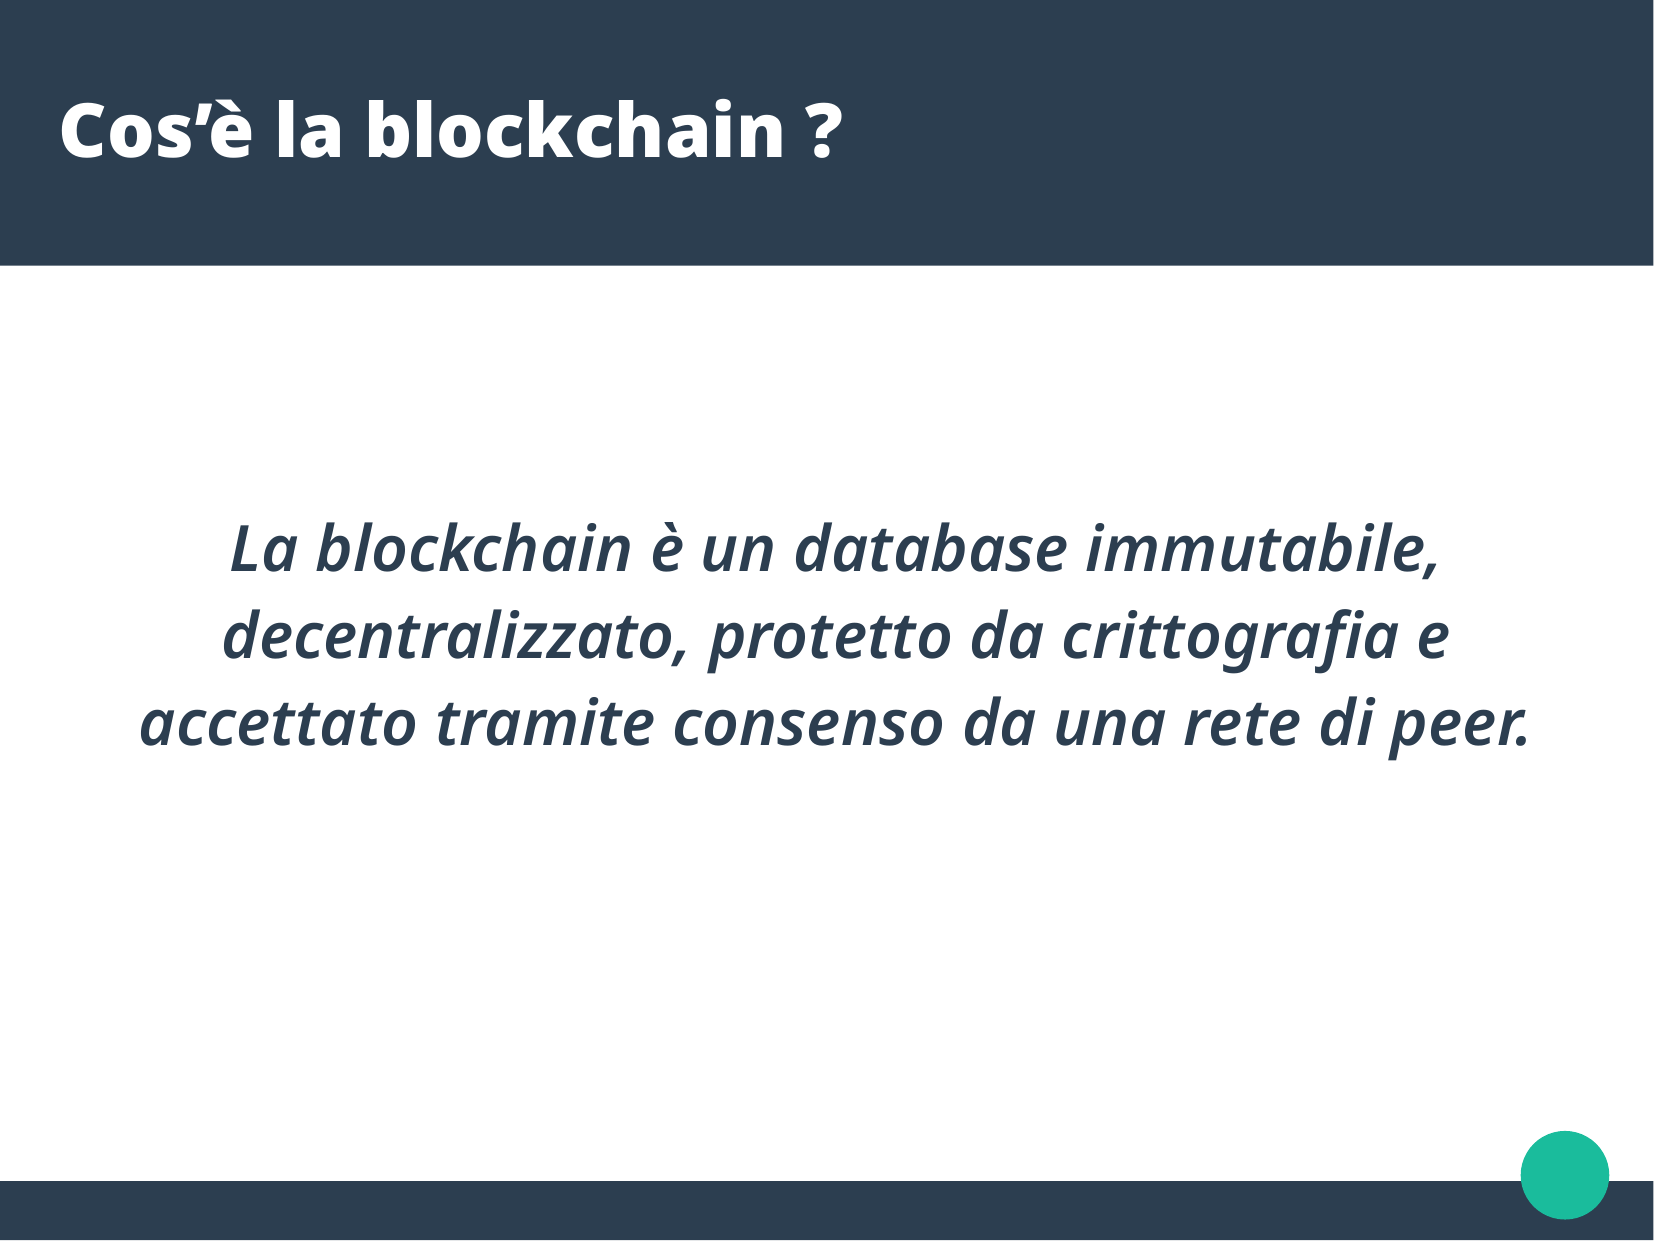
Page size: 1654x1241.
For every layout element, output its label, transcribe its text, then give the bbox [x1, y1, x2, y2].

title Cos’è la blockchain ? [59, 49, 1595, 207]
list La blockchain è un database immutabile, decentralizzato, protetto da crittografia e accettato tramite consenso da una rete di peer. [59, 502, 1548, 768]
